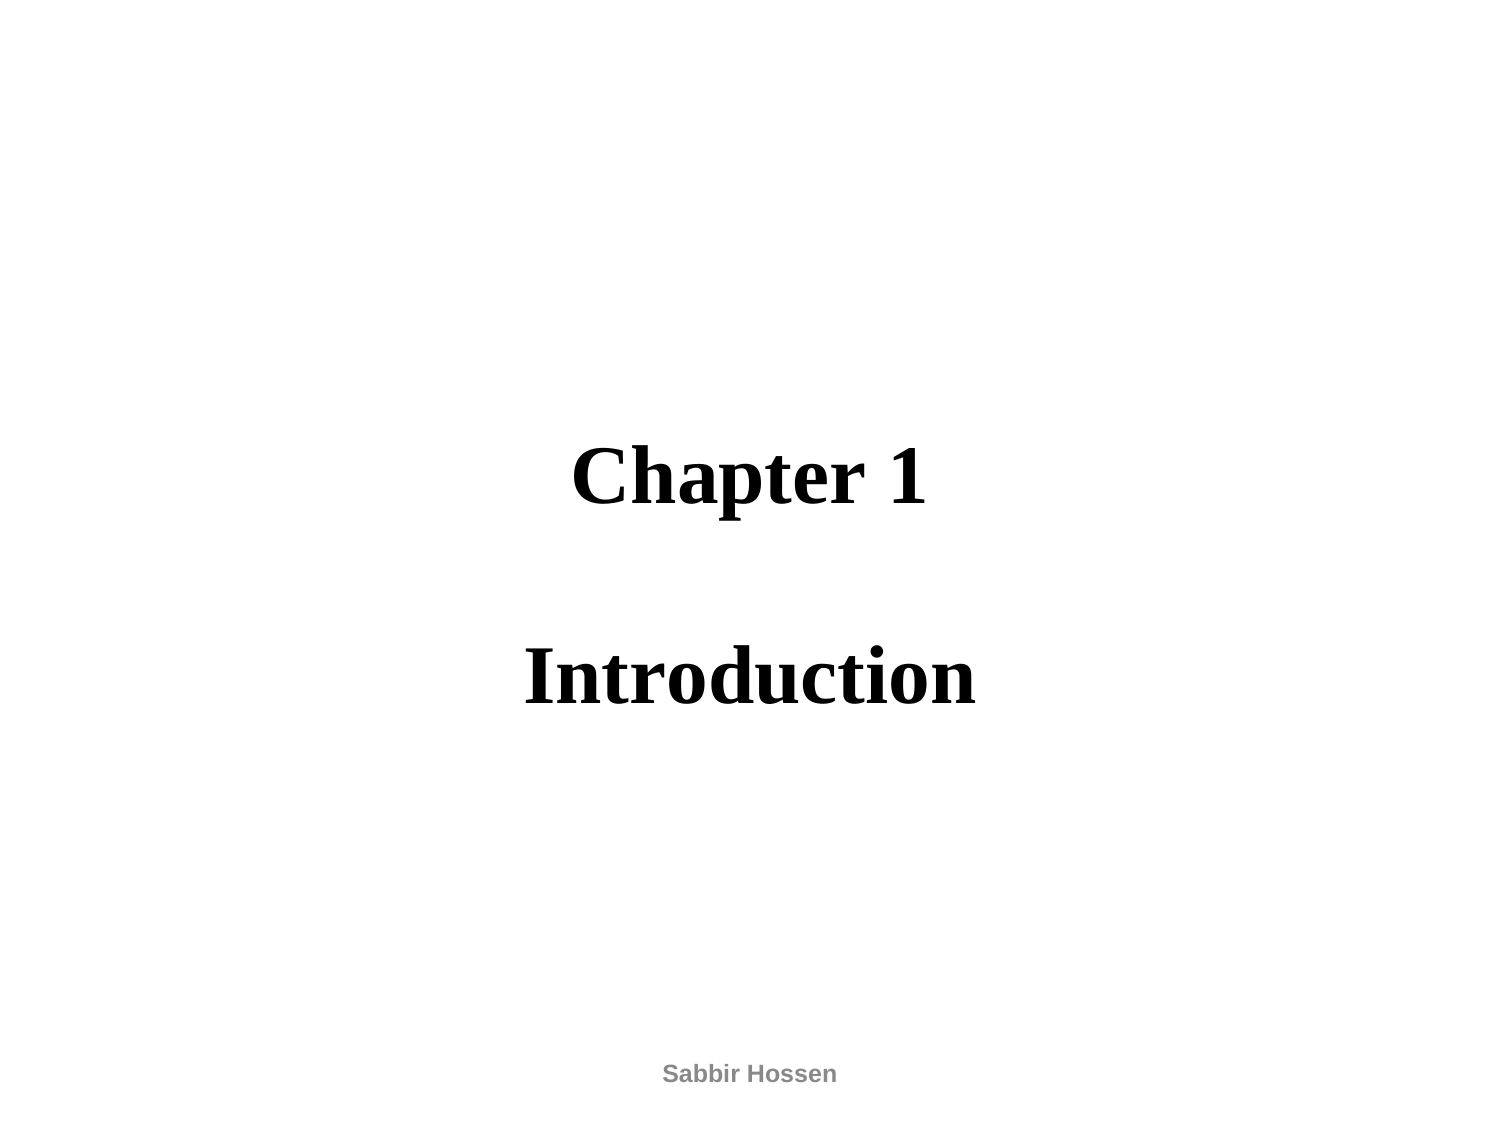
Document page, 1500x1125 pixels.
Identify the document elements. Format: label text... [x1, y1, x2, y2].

list [87, 119, 1382, 1073]
text_box Sabbir Hossen [496, 1073, 1004, 1103]
